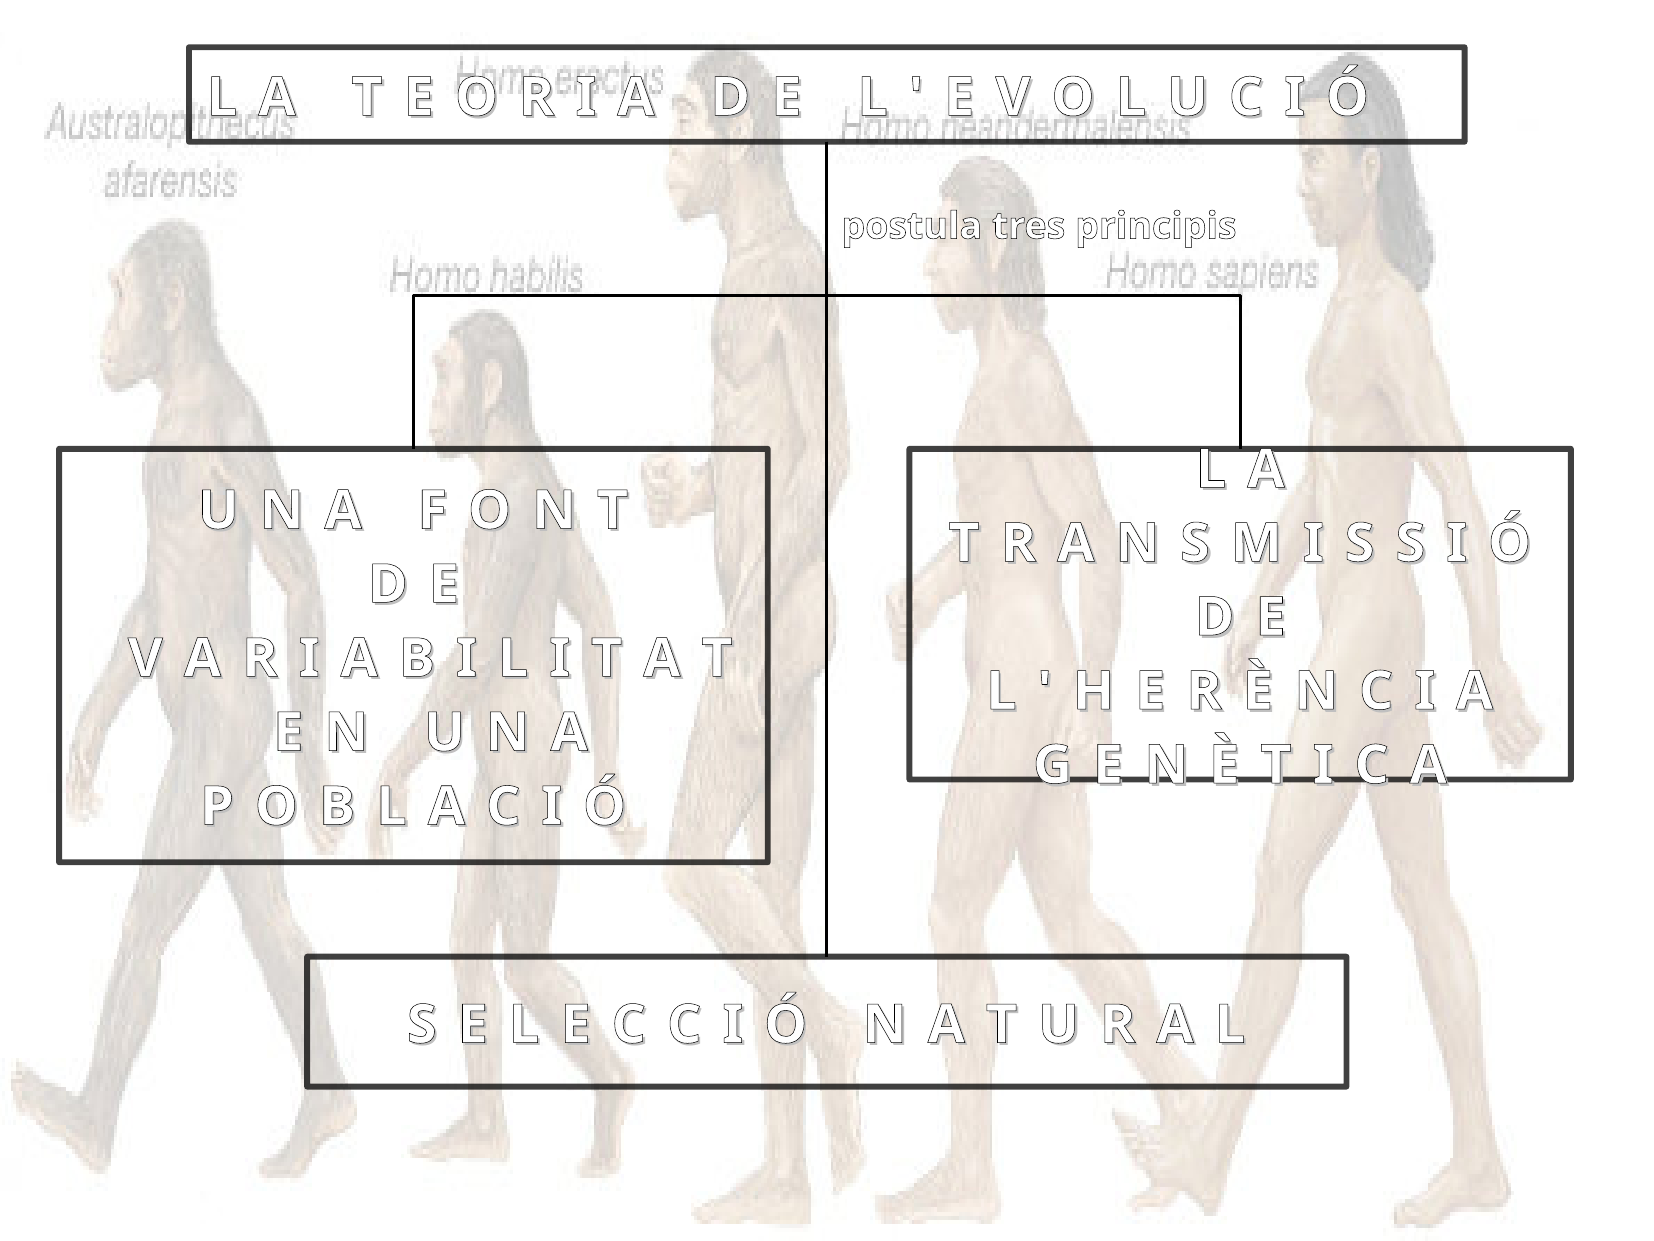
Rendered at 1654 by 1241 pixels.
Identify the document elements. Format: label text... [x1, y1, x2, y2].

text_box LA TRANSMISSIÓ DE L'HERÈNCIA GENÈTICA [909, 448, 1571, 780]
text_box SELECCIÓ NATURAL [307, 956, 1347, 1087]
text_box LA TEORIA DE L'EVOLUCIÓ [188, 47, 1465, 142]
picture [0, 0, 1654, 1241]
text_box postula tres principis [828, 191, 1536, 249]
text_box UNA FONT DE VARIABILITAT EN UNA POBLACIÓ [59, 448, 768, 863]
